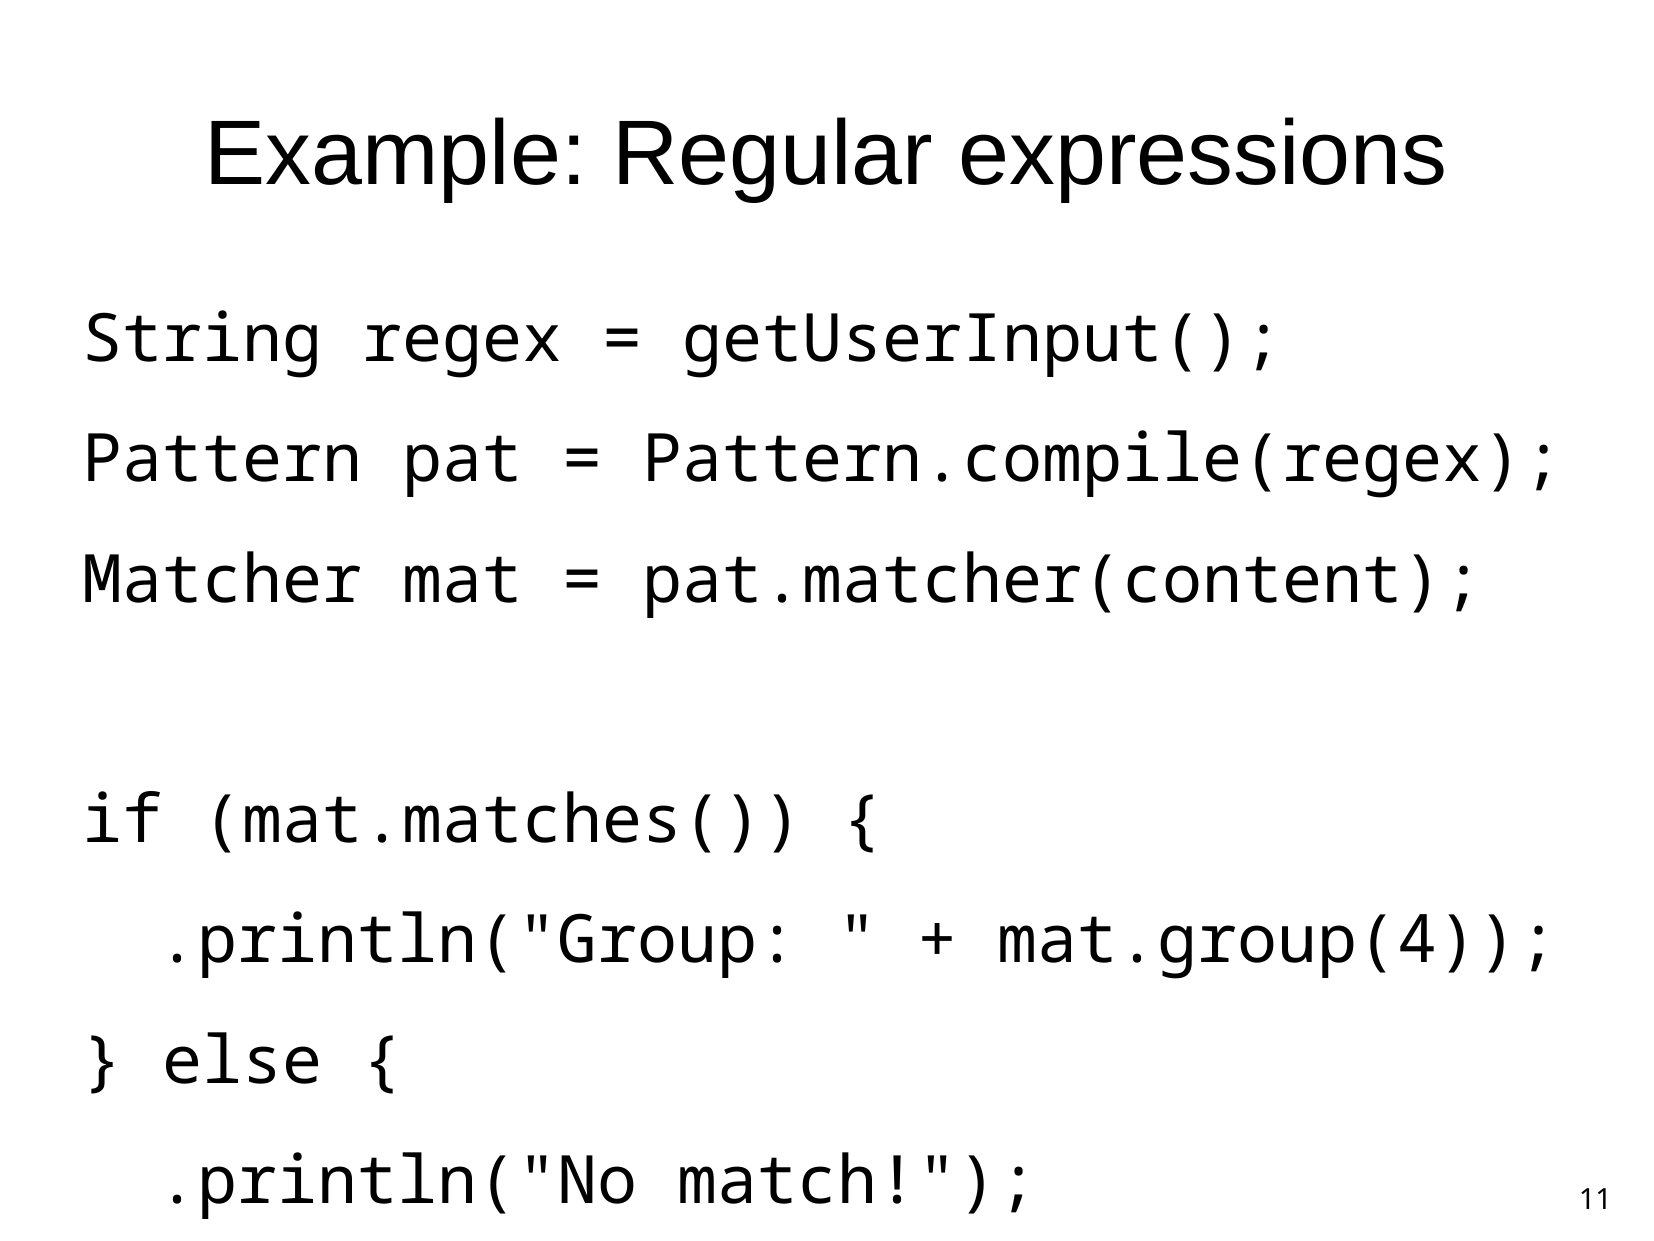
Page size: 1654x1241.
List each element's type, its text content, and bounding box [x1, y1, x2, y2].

title Example: Regular expressions [82, 49, 1571, 257]
list String regex = getUserInput(); Pattern pat = Pattern.compile(regex); Matcher mat = pat.matcher(content); if (mat.matches()) { .println("Group: " + mat.group(4)); } else { .println("No match!"); } [82, 290, 1571, 1227]
